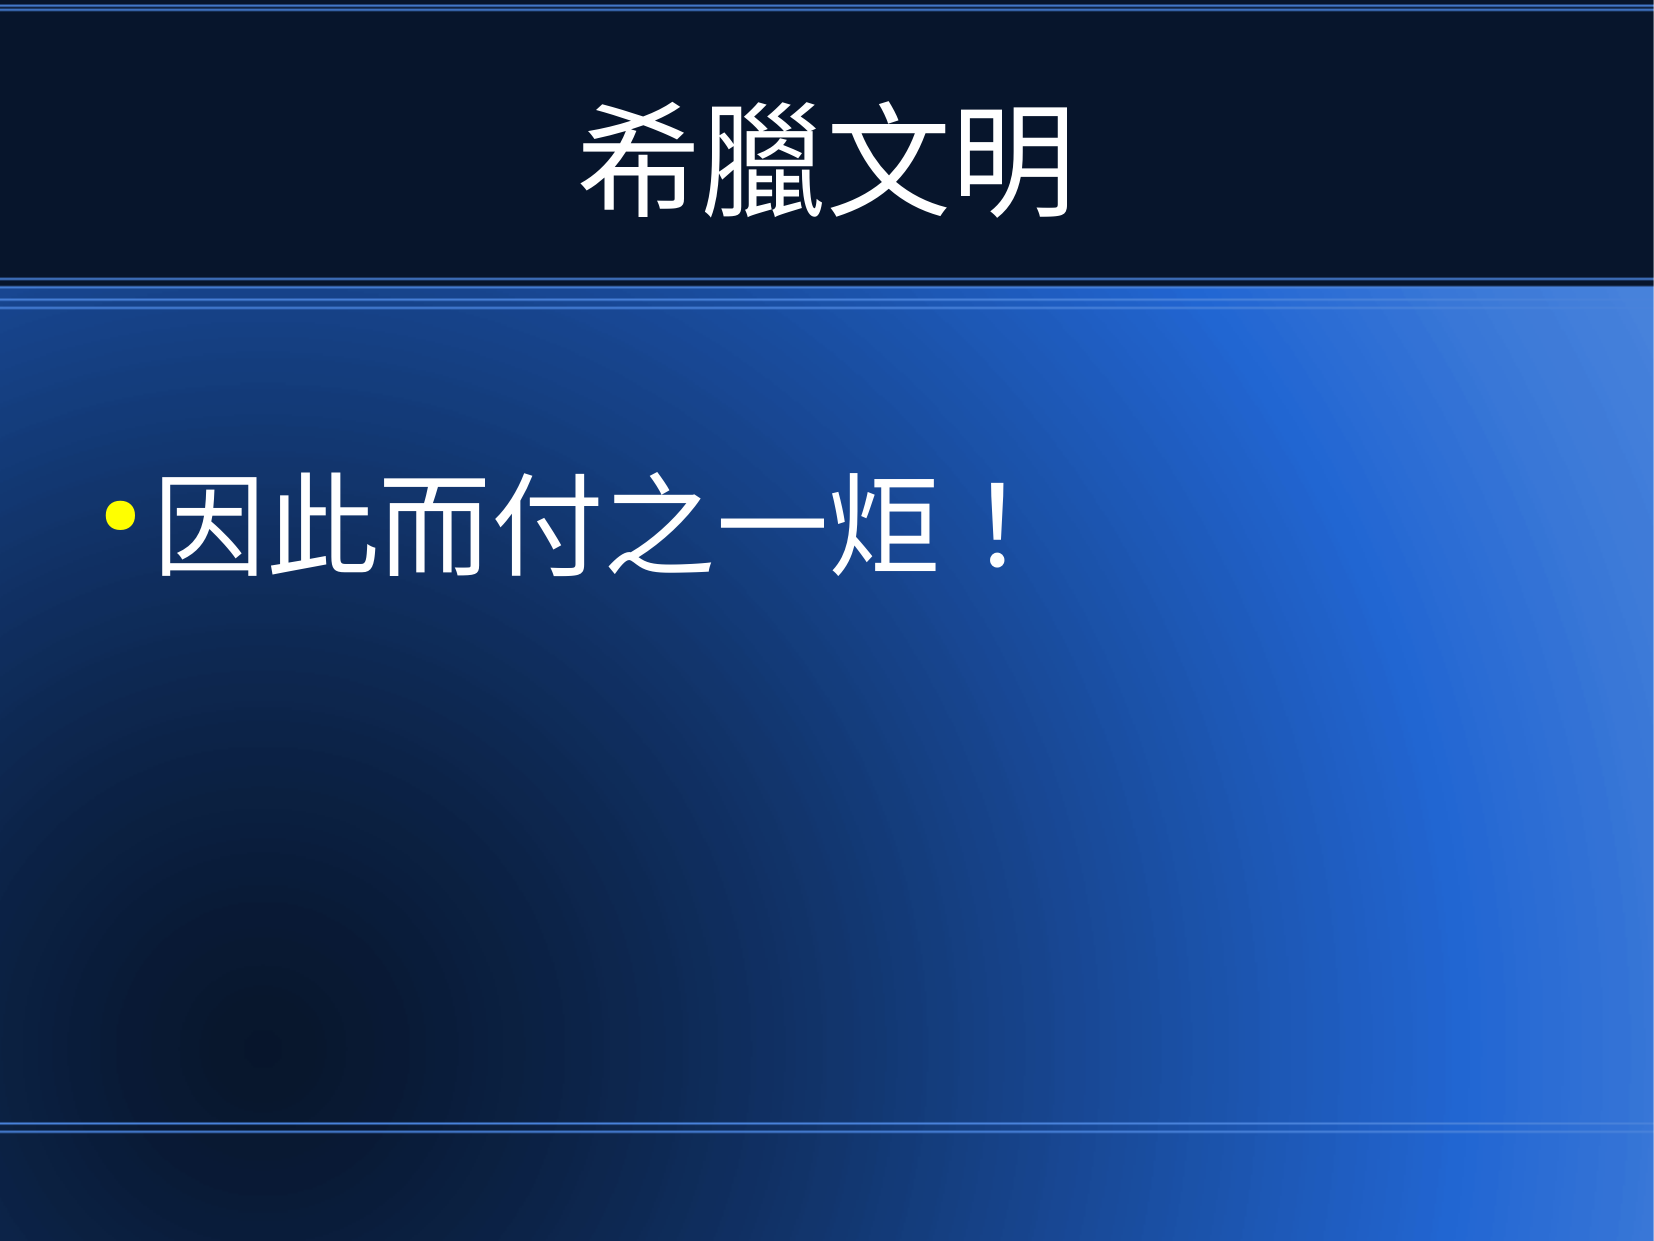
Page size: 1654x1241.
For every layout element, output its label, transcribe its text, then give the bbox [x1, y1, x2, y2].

list 因此而付之一炬！ [82, 355, 1571, 1241]
picture [0, 0, 1654, 1241]
title 希臘文明 [82, 49, 1571, 257]
